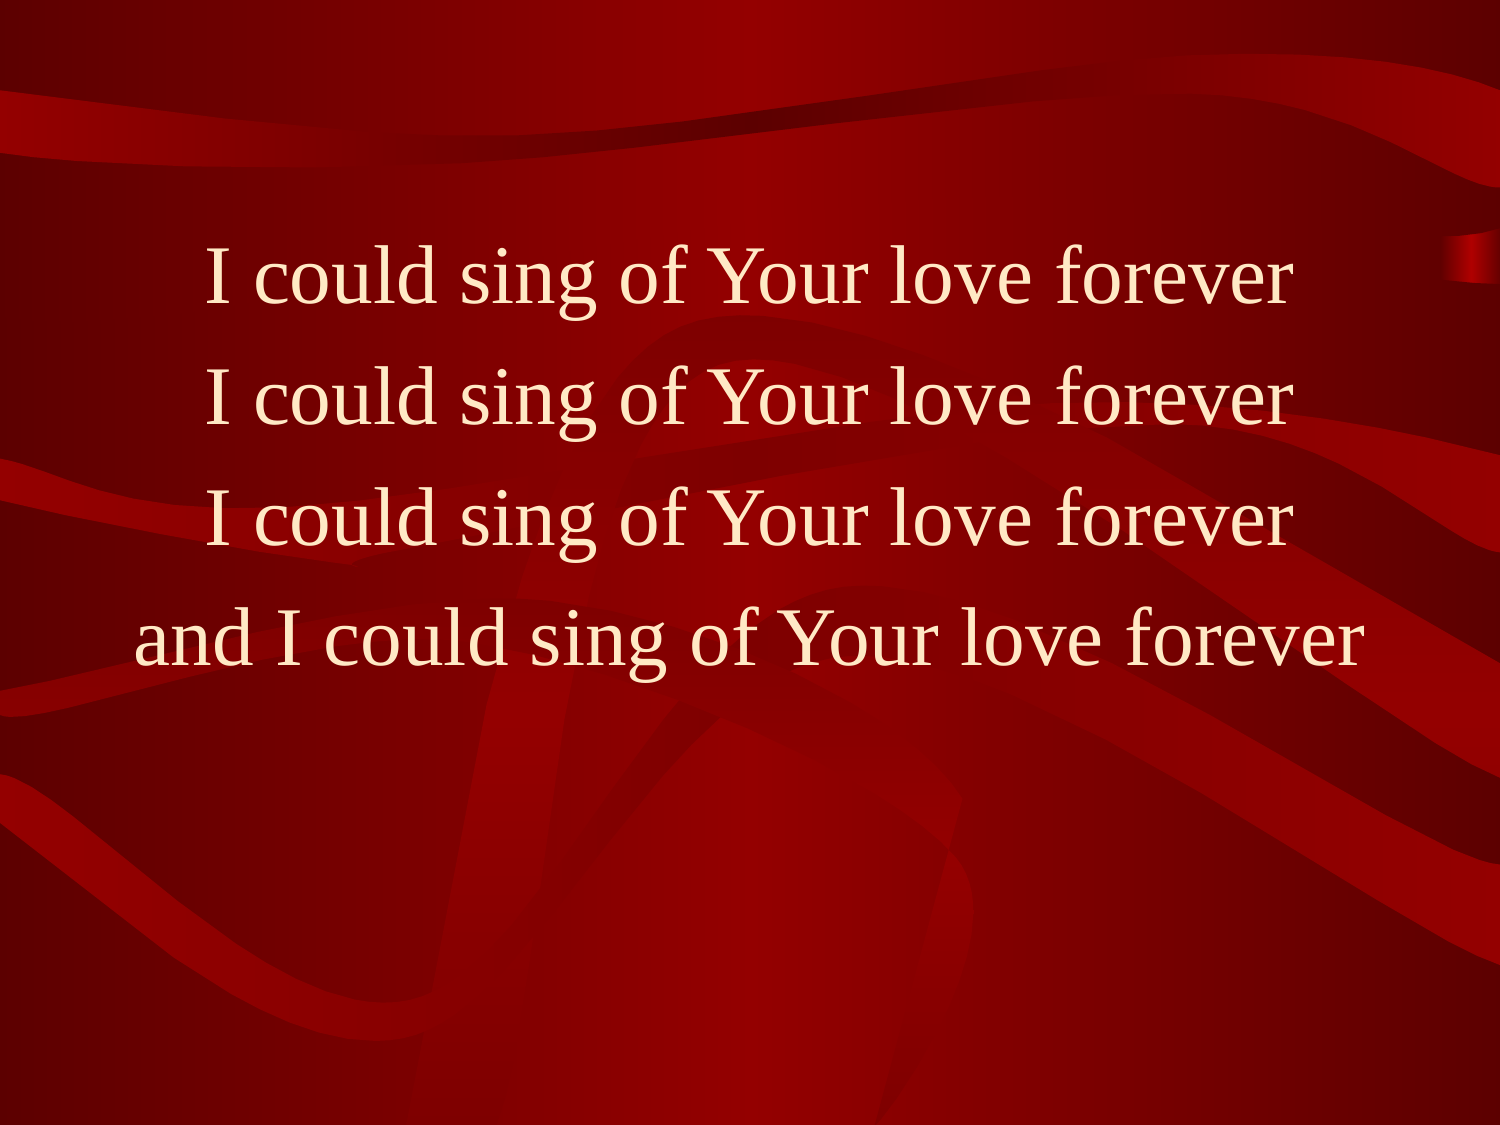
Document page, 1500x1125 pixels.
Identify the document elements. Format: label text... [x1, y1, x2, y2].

subtitle I could sing of Your love forever I could sing of Your love forever I could sing of Your love forever and I could sing of Your love forever [0, 212, 1500, 925]
